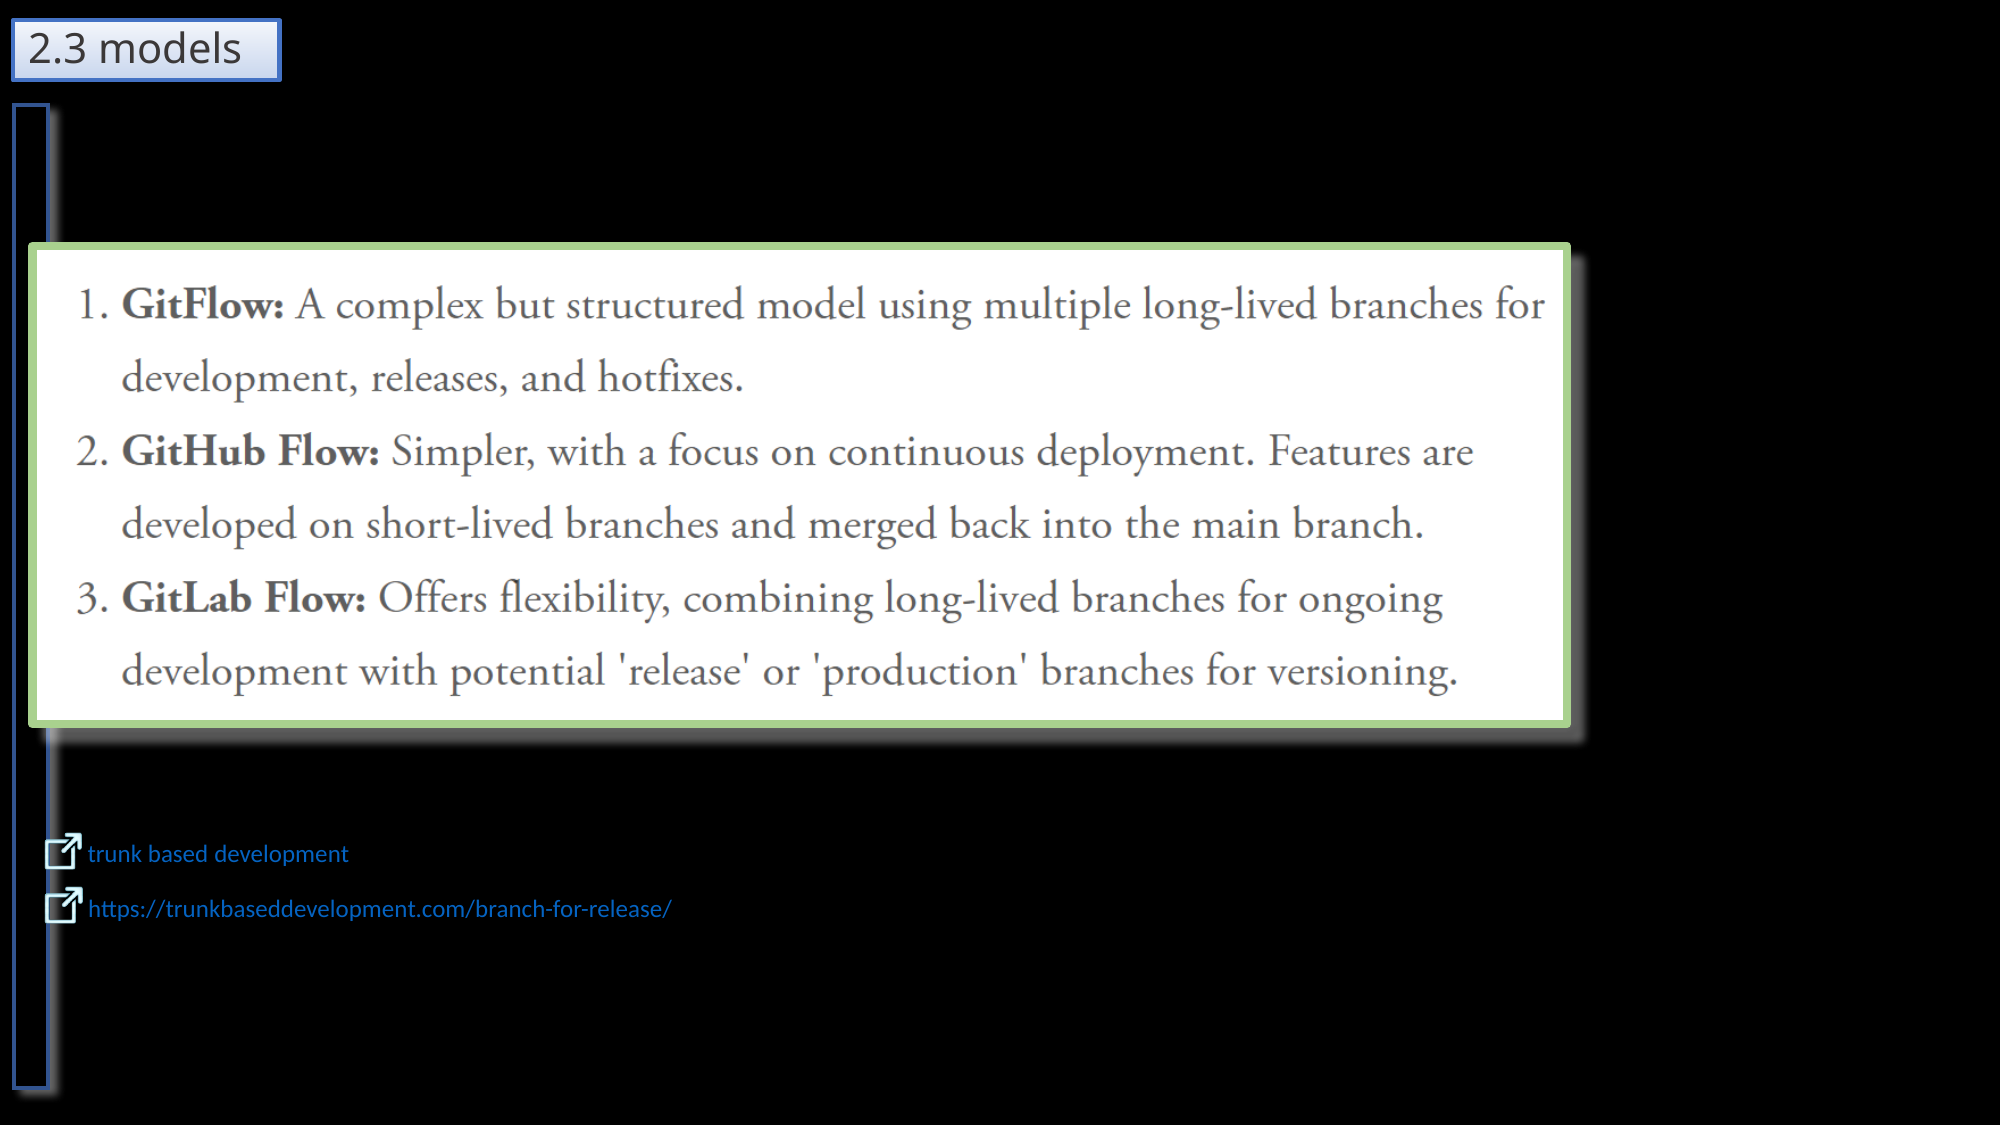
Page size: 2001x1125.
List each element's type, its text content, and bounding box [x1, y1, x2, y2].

text_box [14, 105, 49, 1088]
picture [40, 828, 86, 874]
picture [36, 249, 1563, 720]
picture [40, 882, 87, 928]
text_box https://trunkbaseddevelopment.com/branch-for-release/ [73, 884, 688, 930]
text_box trunk based development [72, 830, 365, 876]
title 2.3 models [13, 20, 280, 81]
